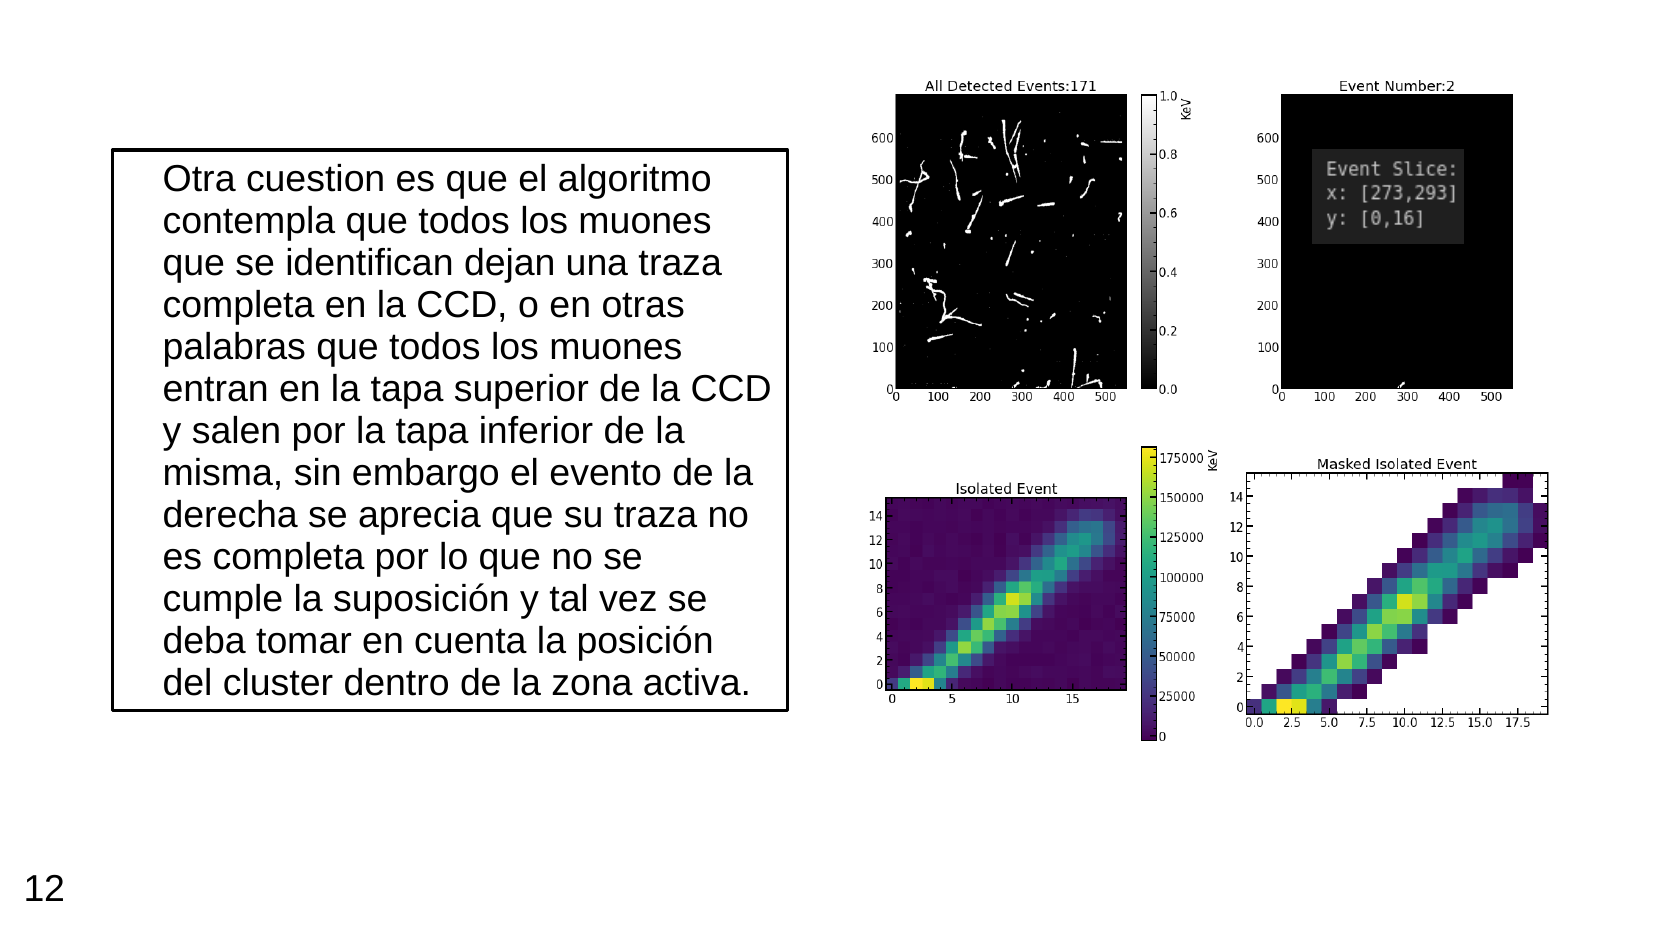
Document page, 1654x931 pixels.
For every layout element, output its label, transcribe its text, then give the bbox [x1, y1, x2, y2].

text_box <number> [8, 860, 638, 931]
picture [862, 74, 1552, 748]
text_box Otra cuestion es que el algoritmo contempla que todos los muones que se identifican dejan una traza completa en la CCD, o en otras palabras que todos los muones entran en la tapa superior de la CCD y salen por la tapa inferior de la misma, sin embargo el evento de la derecha se aprecia que su traza no es completa por lo que no se cumple la suposición y tal vez se deba tomar en cuenta la posición del cluster dentro de la zona activa. [112, 150, 788, 711]
